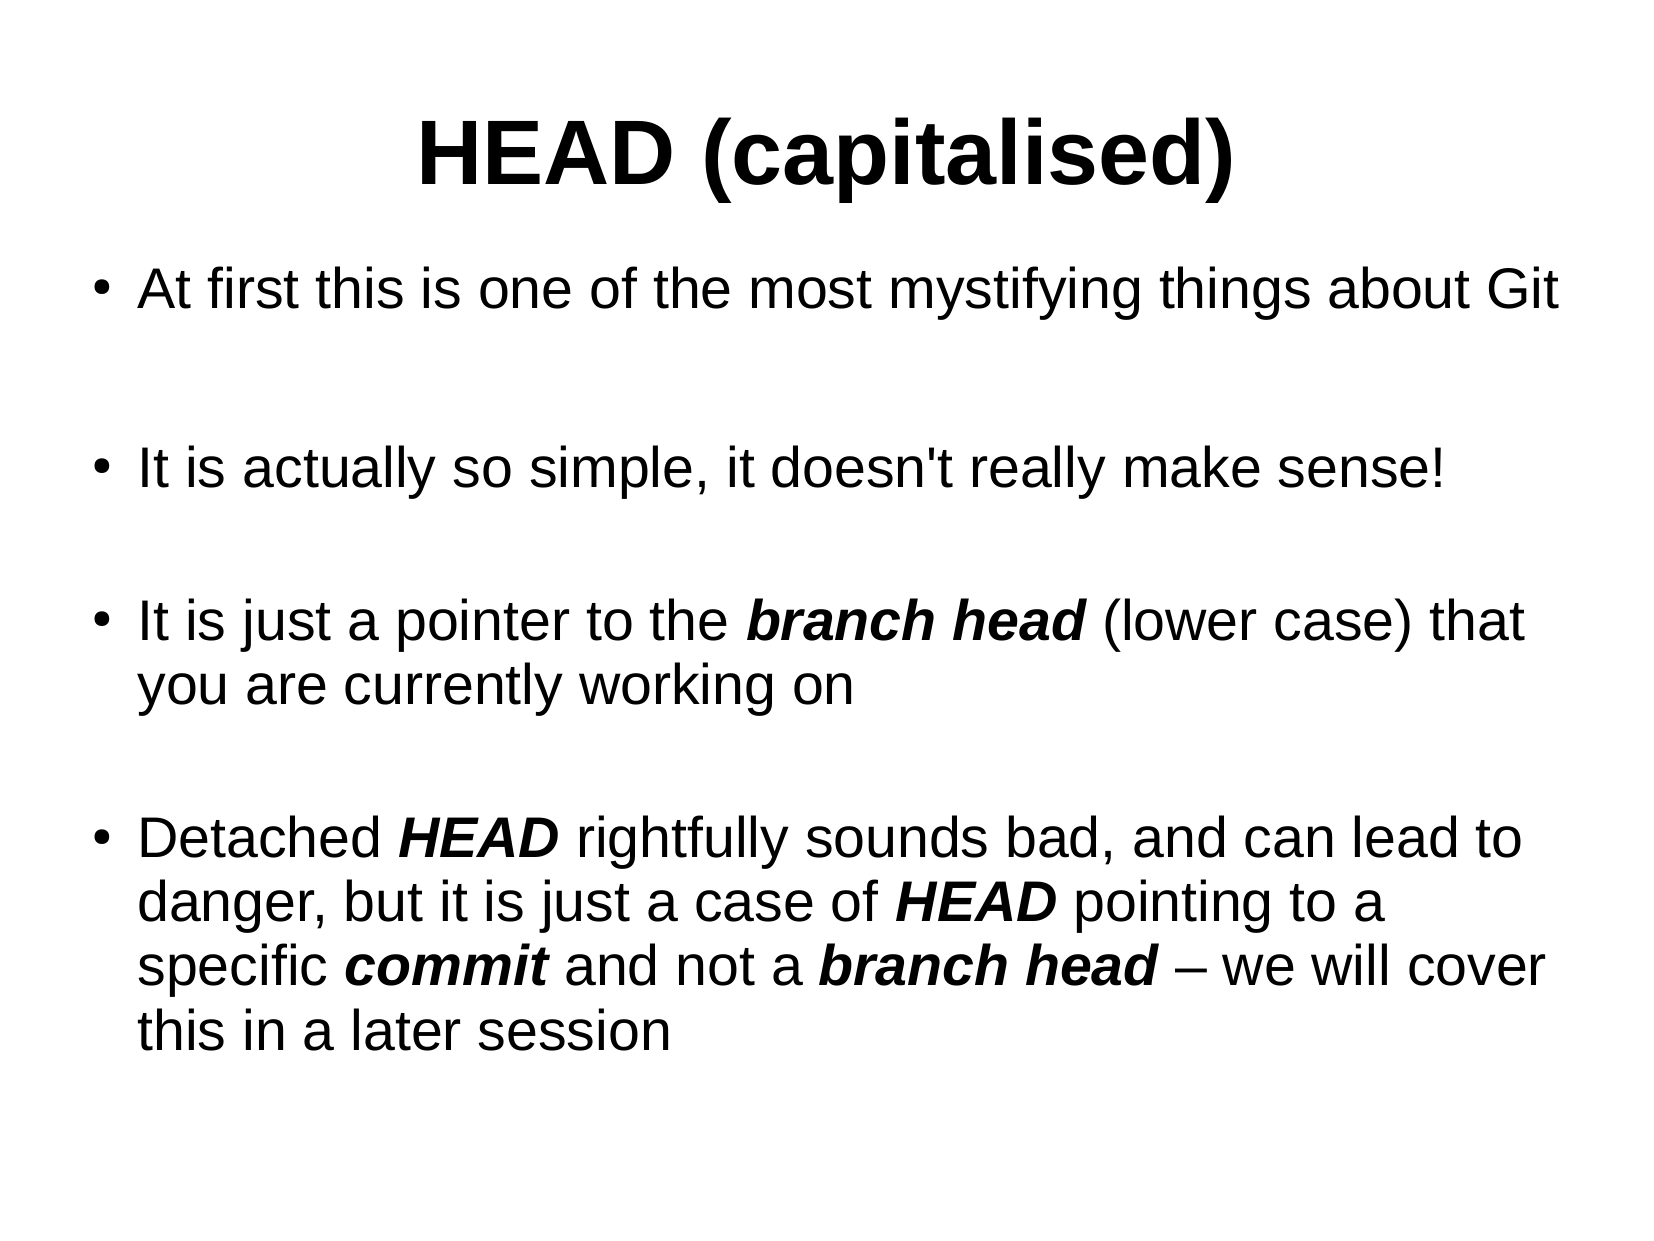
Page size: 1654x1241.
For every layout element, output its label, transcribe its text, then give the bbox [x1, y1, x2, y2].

title HEAD (capitalised) [82, 49, 1571, 257]
list At first this is one of the most mystifying things about Git It is actually so simple, it doesn't really make sense! It is just a pointer to the branch head (lower case) that you are currently working on Detached HEAD rightfully sounds bad, and can lead to danger, but it is just a case of HEAD pointing to a specific commit and not a branch head – we will cover this in a later session [76, 256, 1565, 1136]
